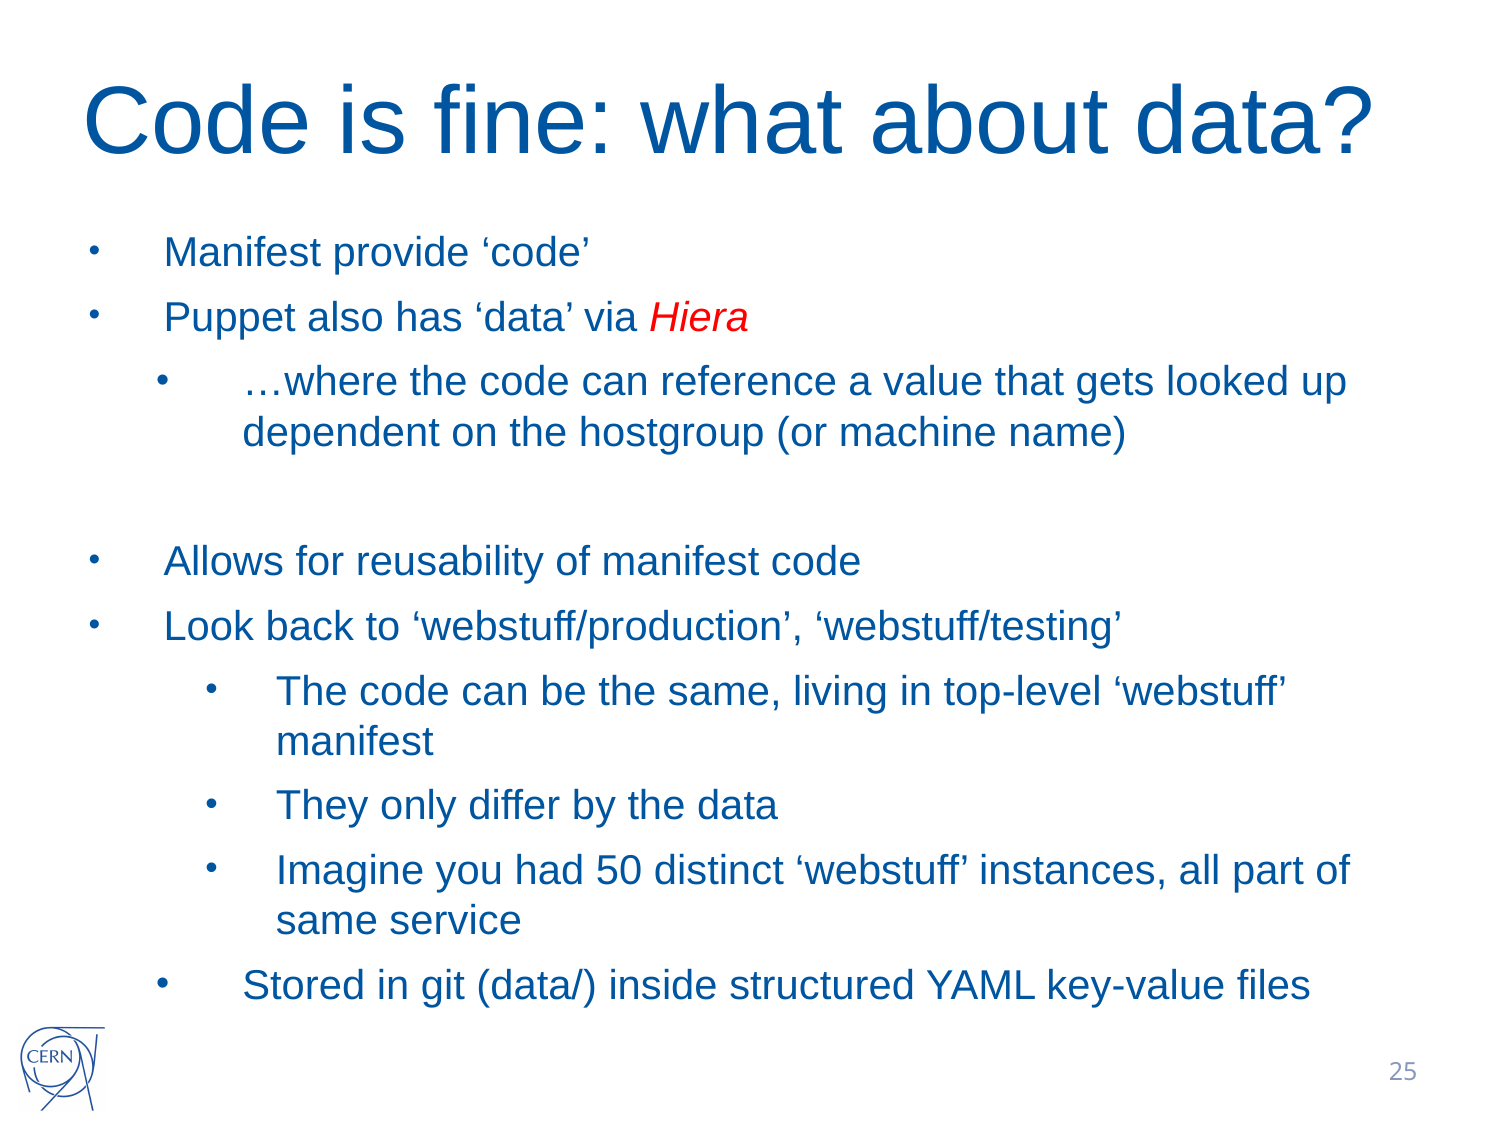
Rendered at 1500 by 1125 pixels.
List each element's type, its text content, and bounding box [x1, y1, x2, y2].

slide_number <number> [1342, 1051, 1425, 1095]
picture [18, 1025, 75, 1112]
list Manifest provide ‘code’ Puppet also has ‘data’ via Hiera …where the code can reference a value that gets looked up dependent on the hostgroup (or machine name) Allows for reusability of manifest code Look back to ‘webstuff/production’, ‘webstuff/testing’ The code can be the same, living in top-level ‘webstuff’ manifest They only differ by the data Imagine you had 50 distinct ‘webstuff’ instances, all part of same service Stored in git (data/) inside structured YAML key-value files [75, 217, 1425, 1125]
title Code is fine: what about data? [75, 13, 1425, 217]
